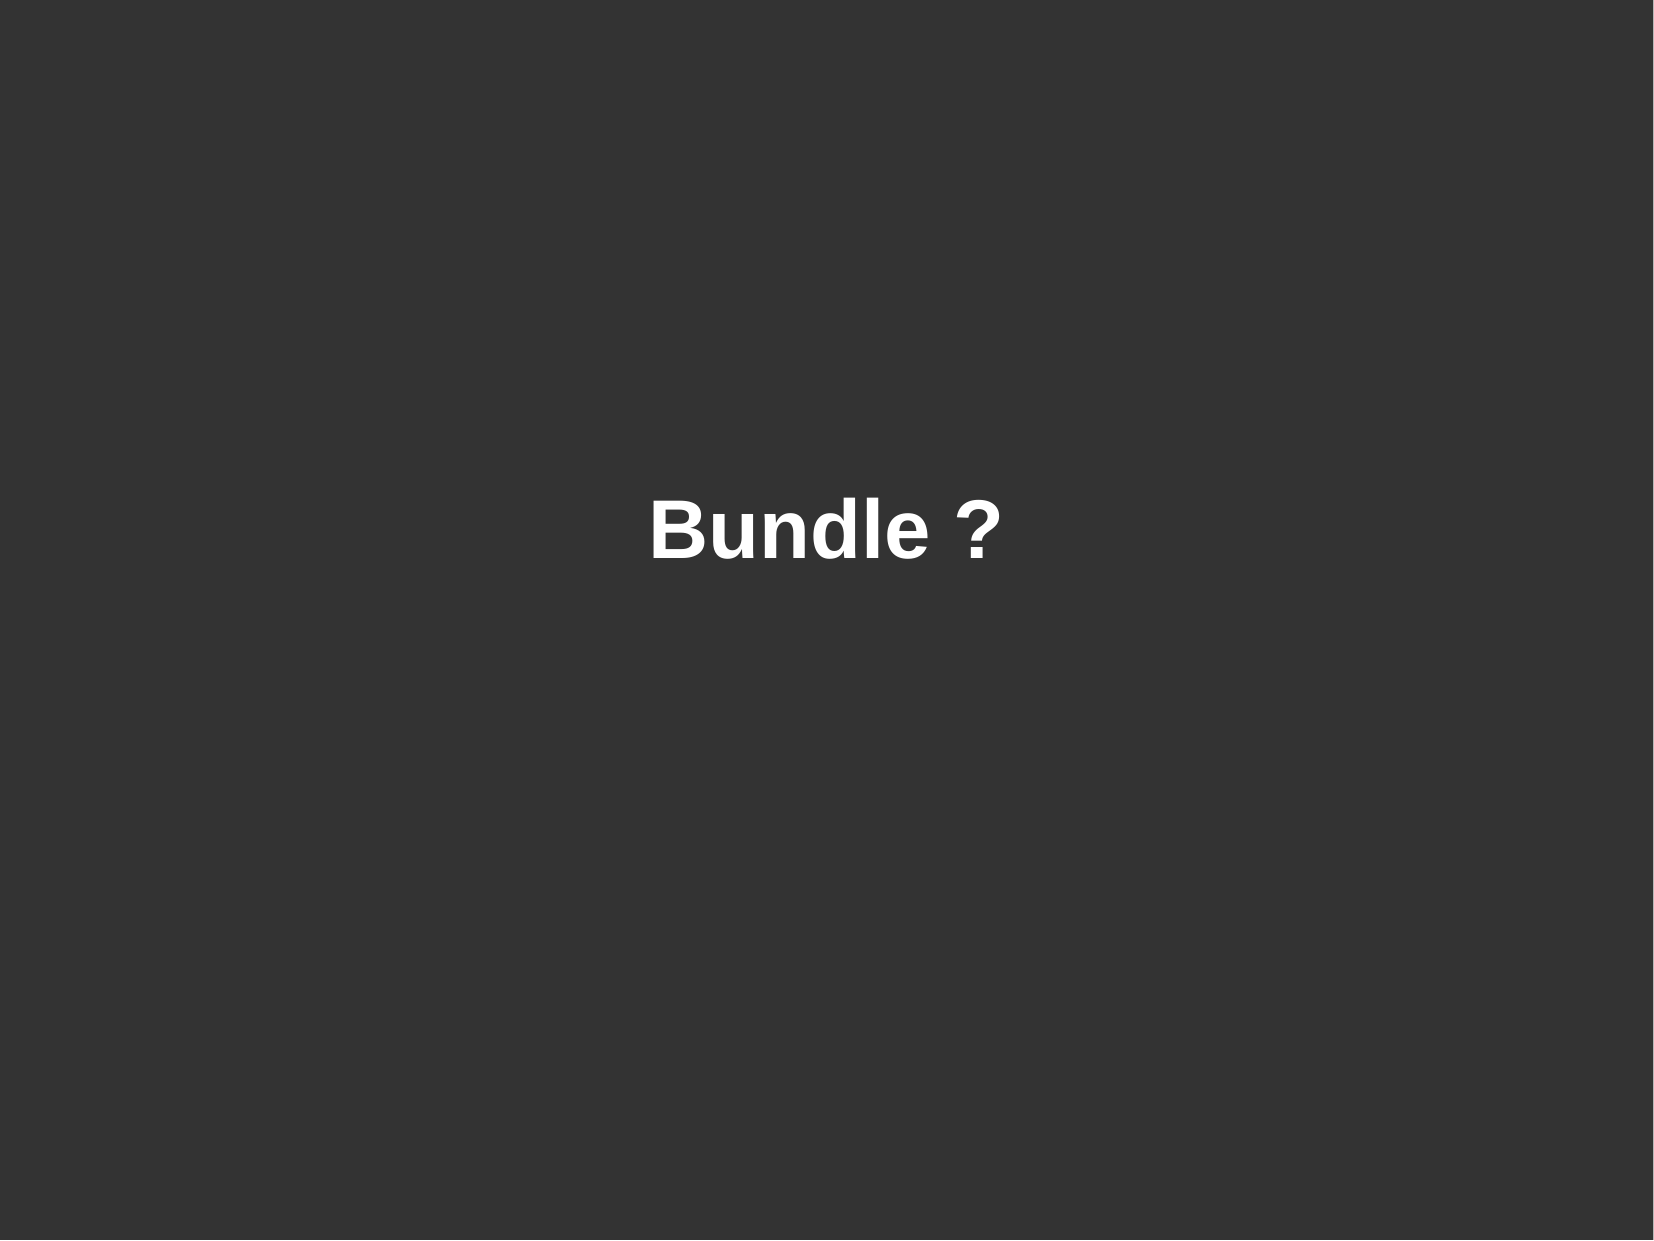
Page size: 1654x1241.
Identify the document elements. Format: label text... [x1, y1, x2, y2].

subtitle Bundle ? [82, 49, 1571, 1010]
